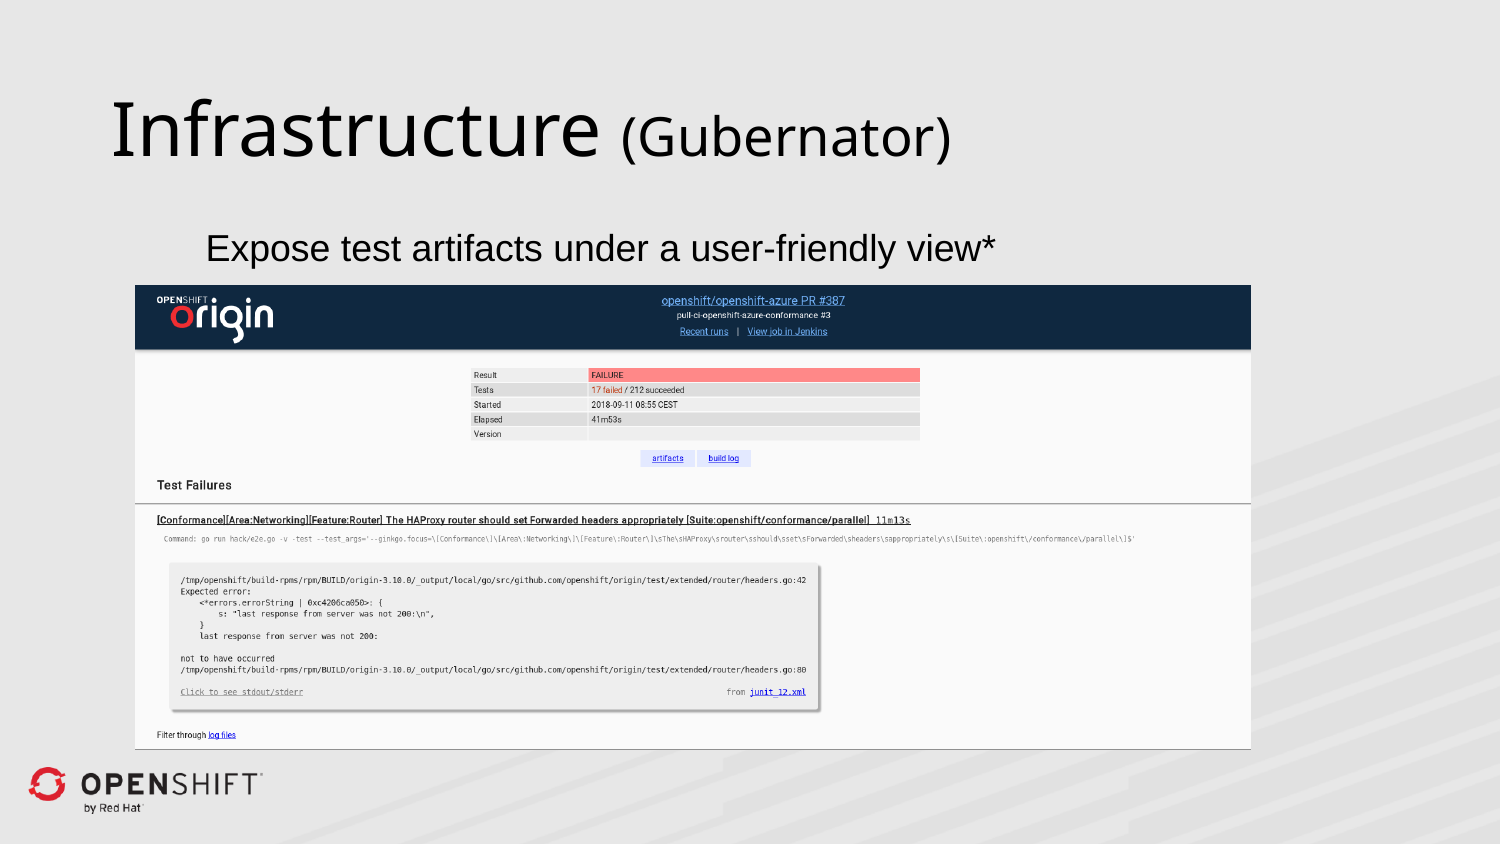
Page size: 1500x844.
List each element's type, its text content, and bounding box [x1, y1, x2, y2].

list Expose test artifacts under a user-friendly view* [105, 196, 1404, 808]
title Infrastructure (Gubernator) [96, 56, 1404, 197]
picture [0, 0, 1500, 844]
